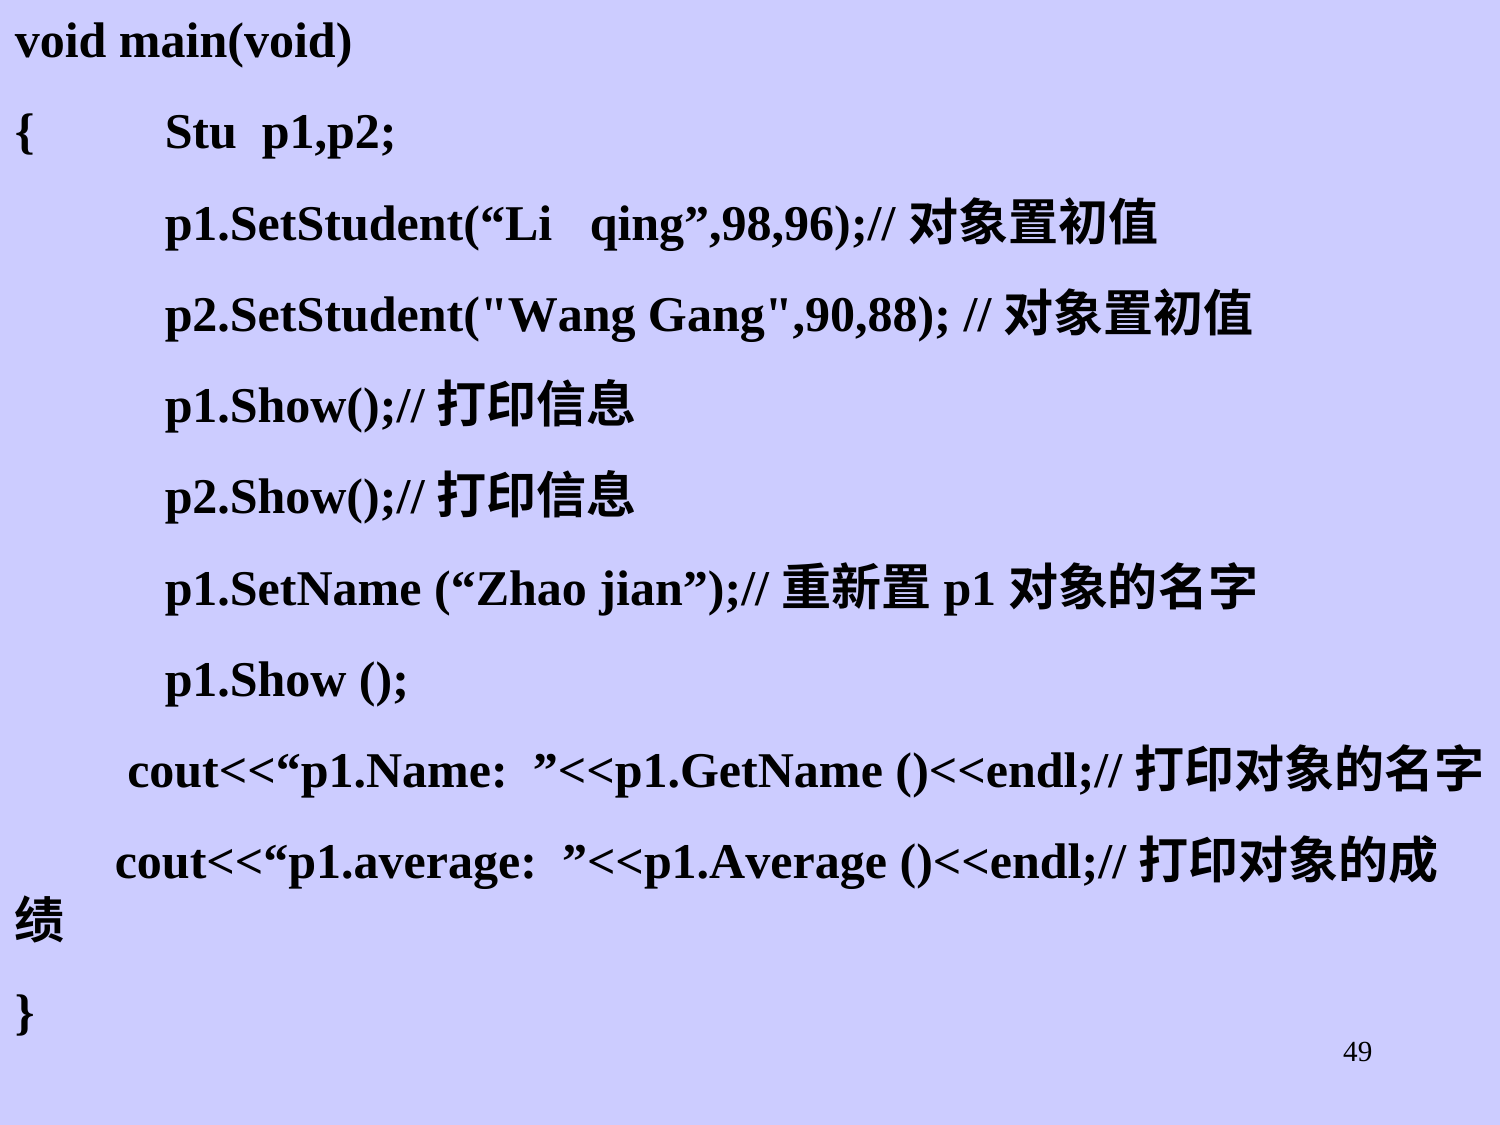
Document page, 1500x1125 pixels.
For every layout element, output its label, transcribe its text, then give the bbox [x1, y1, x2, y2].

text_box void main(void) { Stu p1,p2; p1.SetStudent(“Li qing”,98,96);//对象置初值 p2.SetStudent("Wang Gang",90,88); //对象置初值 p1.Show();//打印信息 p2.Show();//打印信息 p1.SetName (“Zhao jian”);//重新置p1对象的名字 p1.Show (); cout<<“p1.Name: ”<<p1.GetName ()<<endl;//打印对象的名字 cout<<“p1.average: ”<<p1.Average ()<<endl;//打印对象的成绩 } [0, 0, 1500, 1048]
text_box <编号> [1074, 1048, 1388, 1101]
